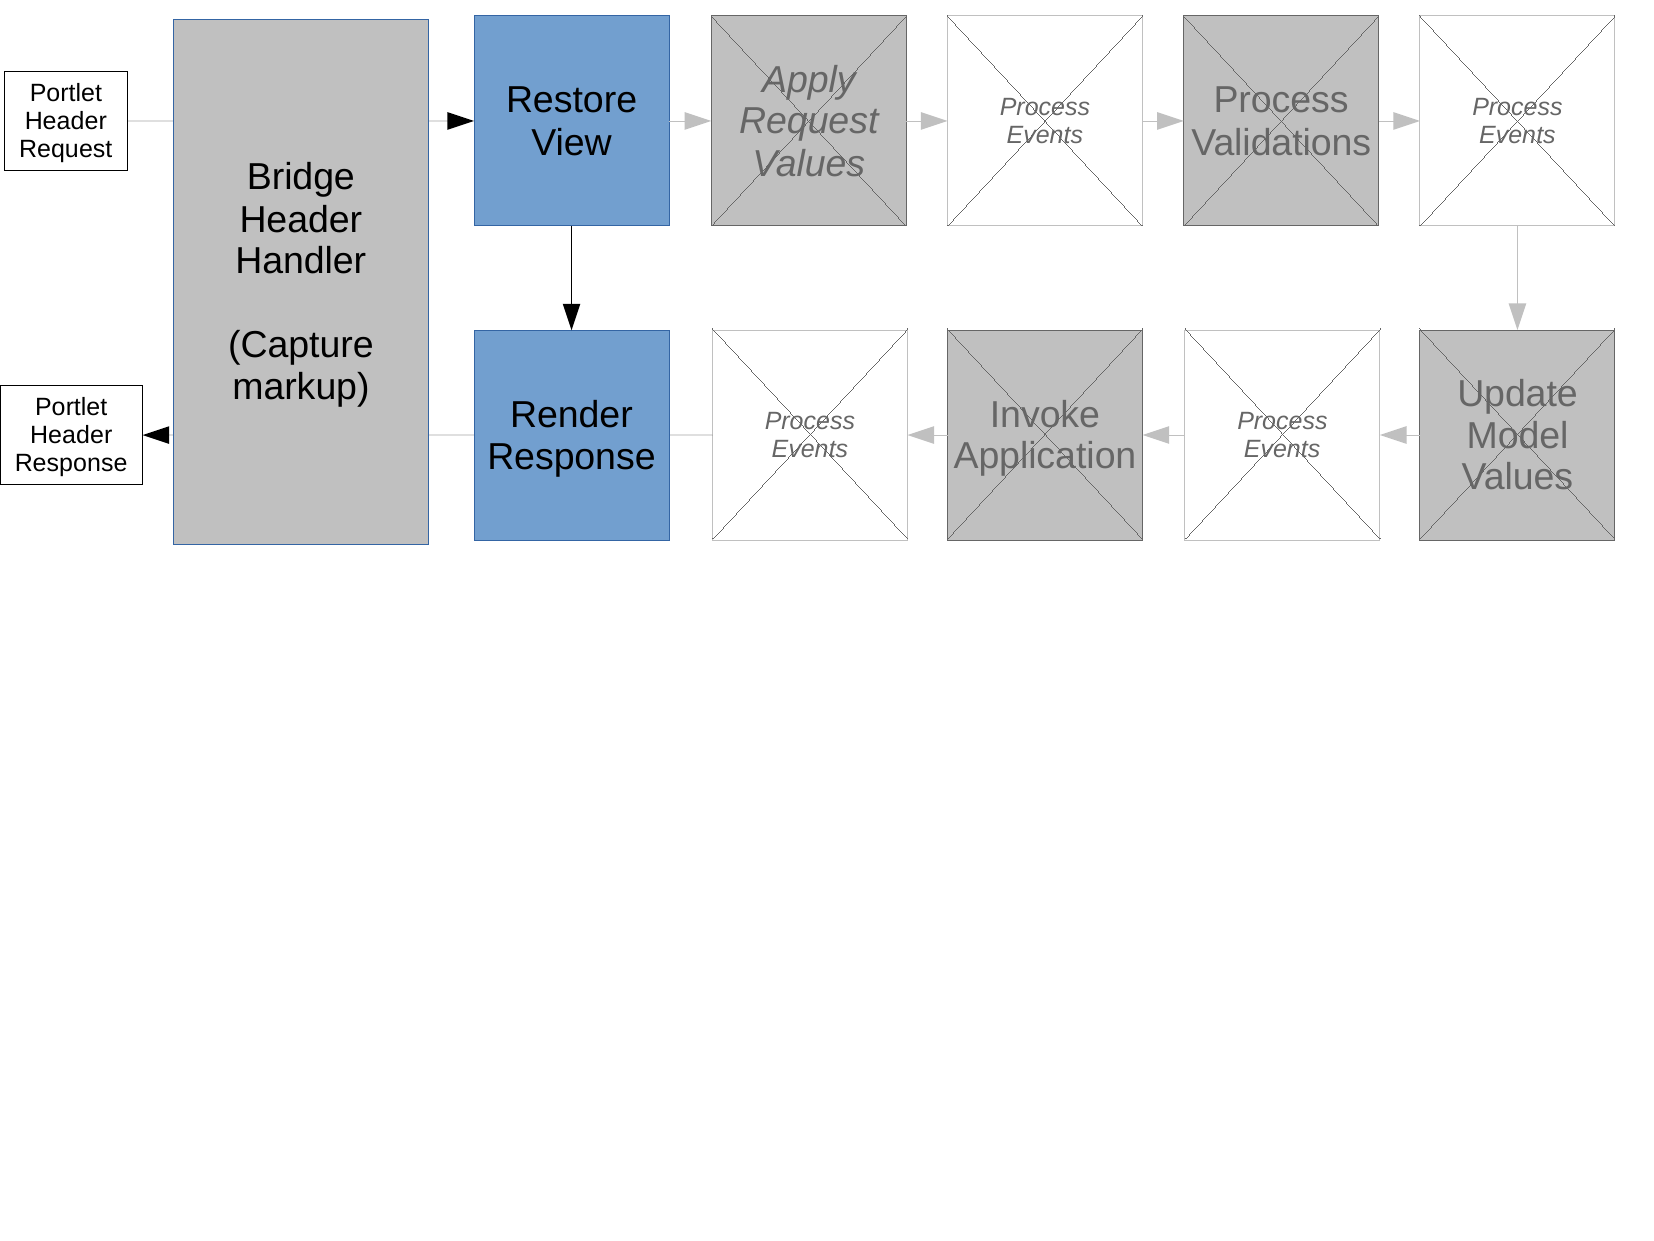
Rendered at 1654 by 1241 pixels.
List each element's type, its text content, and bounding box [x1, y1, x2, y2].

text_box Process Events [1184, 330, 1380, 541]
text_box Apply Request Values [711, 15, 907, 226]
text_box Update Model Values [1419, 330, 1615, 541]
text_box Process Events [947, 15, 1143, 226]
text_box Portlet Header Response [0, 385, 143, 484]
text_box Process Validations [1183, 15, 1379, 226]
text_box Bridge Header Handler (Capture markup) [173, 19, 429, 545]
text_box Restore View [474, 15, 670, 226]
text_box Portlet Header Request [4, 71, 128, 170]
text_box Invoke Application [947, 330, 1143, 541]
text_box Render Response [474, 330, 670, 541]
text_box Process Events [712, 330, 908, 541]
text_box Process Events [1419, 15, 1615, 226]
